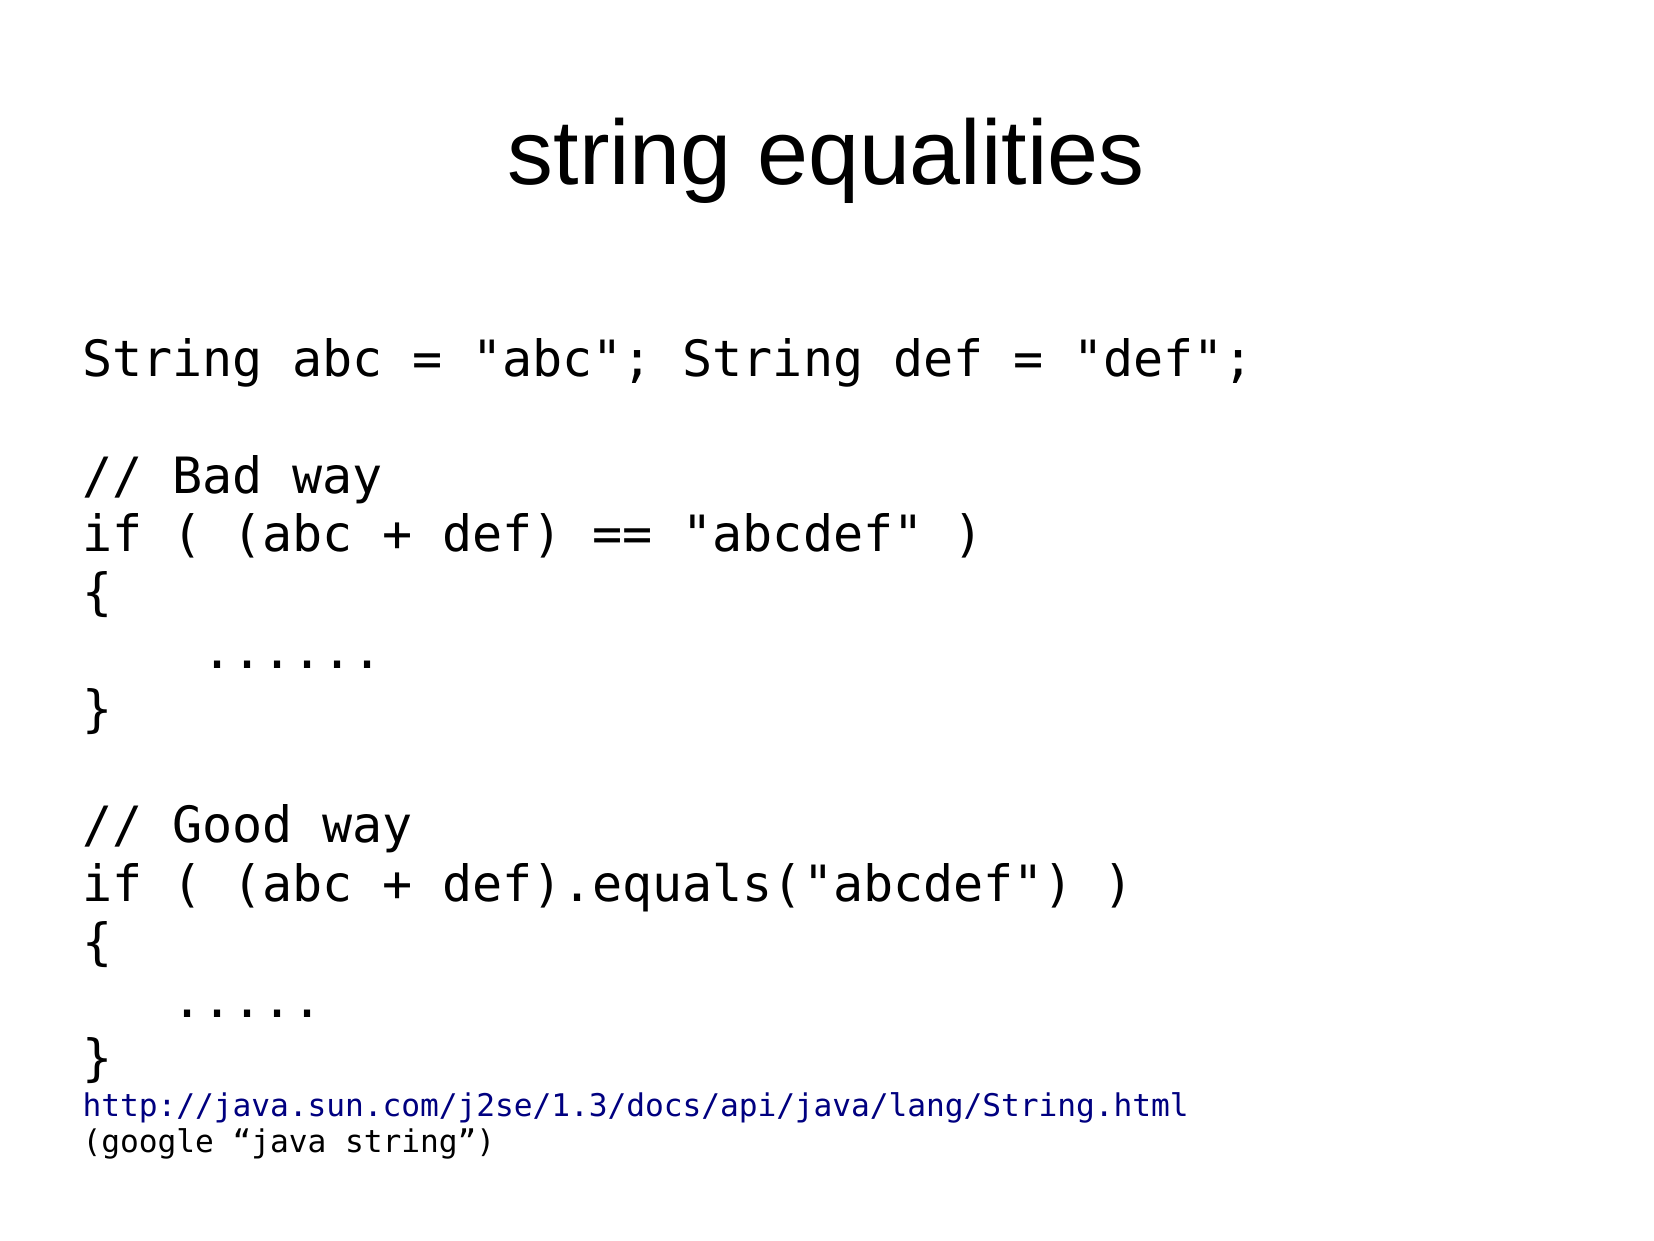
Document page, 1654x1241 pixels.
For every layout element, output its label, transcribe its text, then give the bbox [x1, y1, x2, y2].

subtitle String abc = "abc"; String def = "def"; // Bad way if ( (abc + def) == "abcdef" ) { ...... } // Good way if ( (abc + def).equals("abcdef") ) { ..... } http://java.sun.com/j2se/1.3/docs/api/java/lang/String.html (google “java string”) [82, 290, 1571, 1201]
title string equalities [82, 49, 1571, 257]
